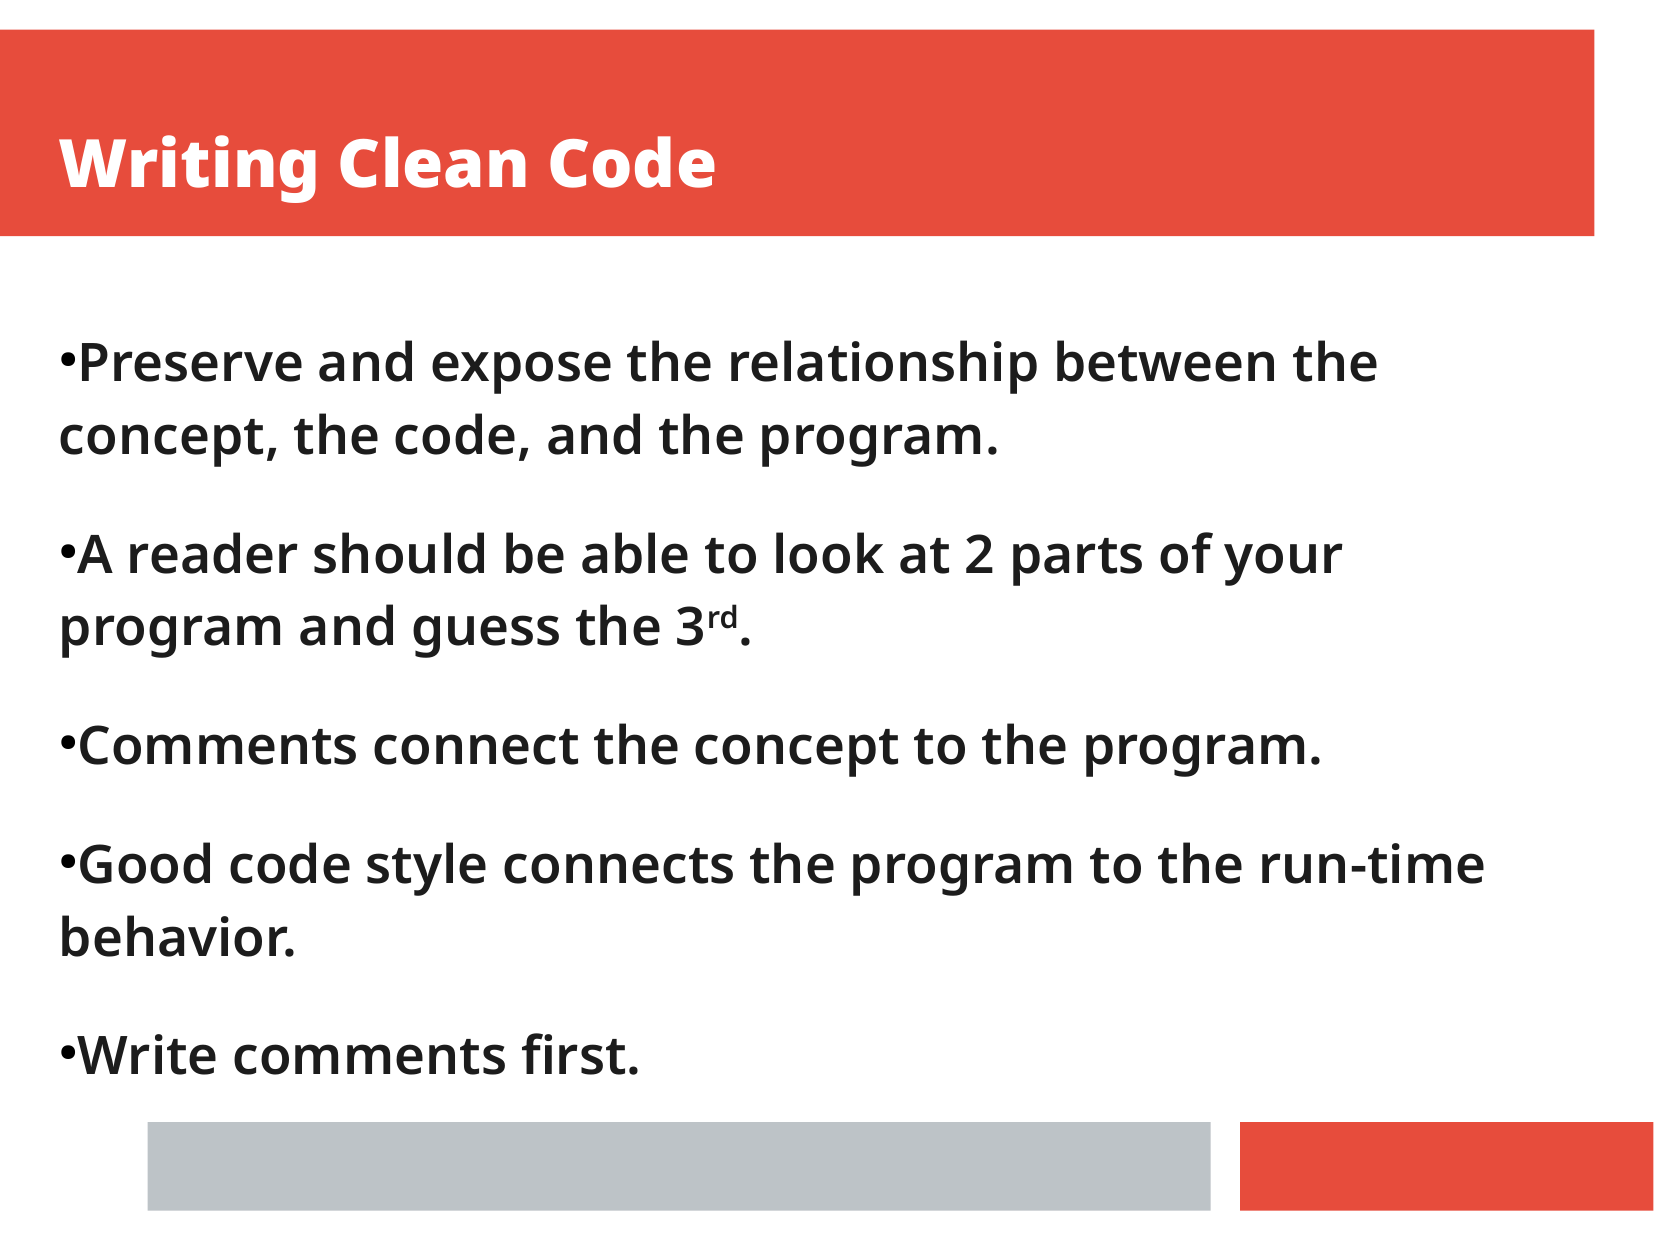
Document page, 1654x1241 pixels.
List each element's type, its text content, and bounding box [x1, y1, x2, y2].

title Writing Clean Code [59, 59, 1595, 207]
list Preserve and expose the relationship between the concept, the code, and the program. A reader should be able to look at 2 parts of your program and guess the 3rd. Comments connect the concept to the program. Good code style connects the program to the run-time behavior. Write comments first. [59, 324, 1565, 1093]
